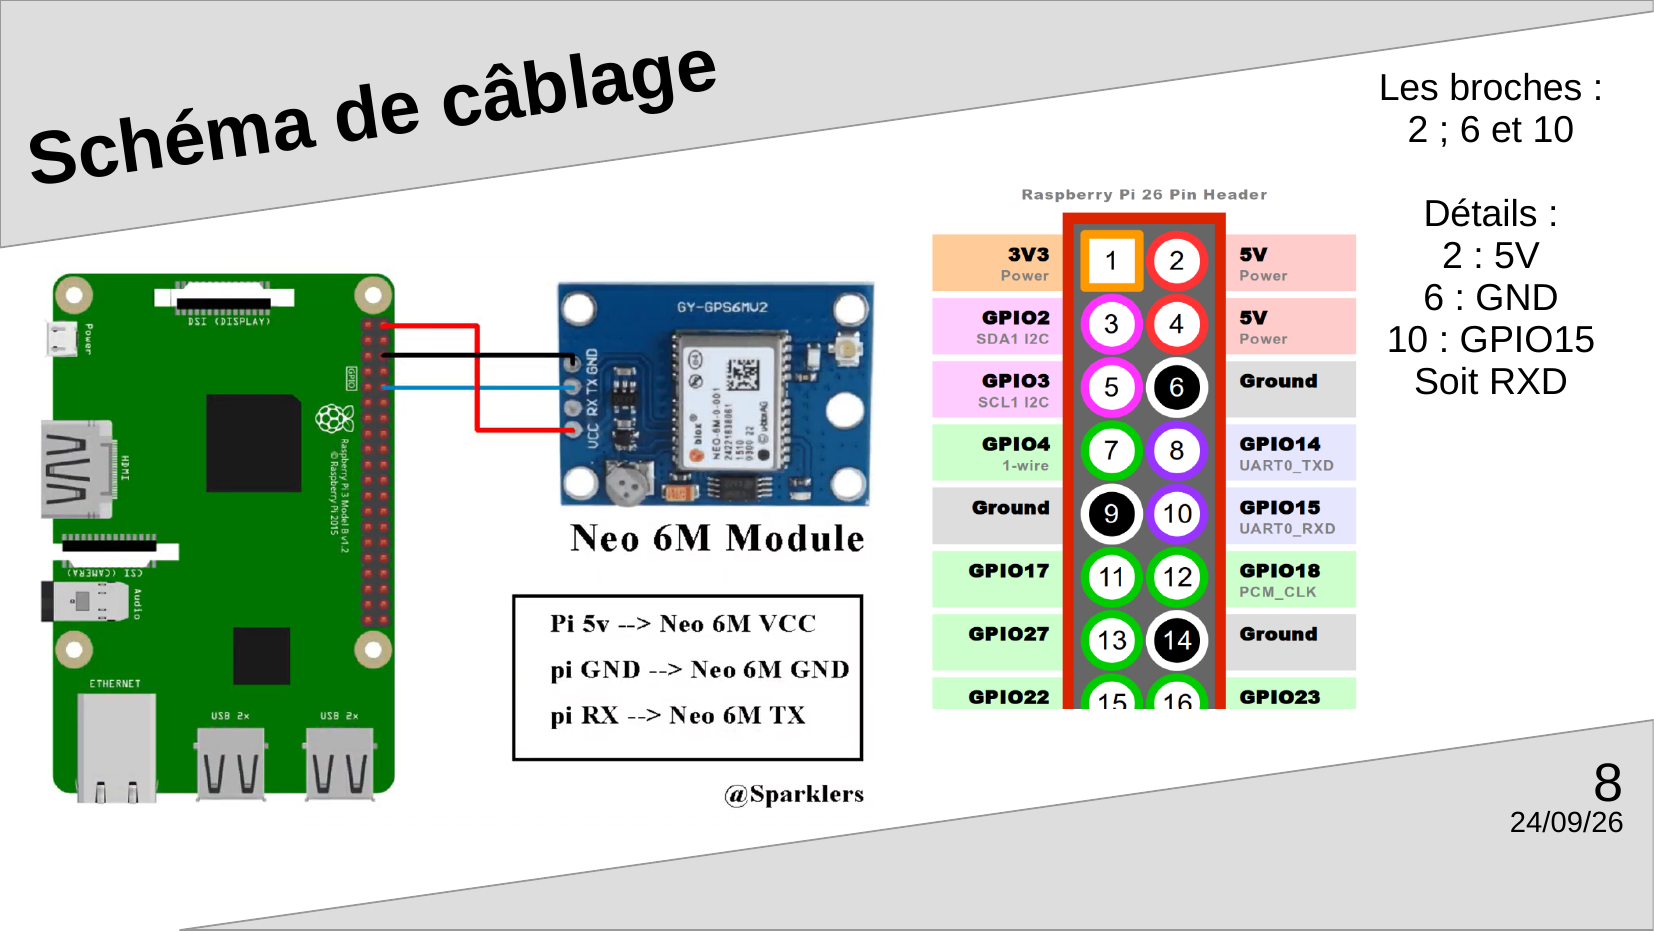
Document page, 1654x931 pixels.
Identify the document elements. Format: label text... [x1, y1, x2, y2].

text_box Les broches : 2 ; 6 et 10 Détails : 2 : 5V 6 : GND 10 : GPIO15 Soit RXD [1358, 59, 1625, 452]
picture [29, 255, 886, 827]
title Schéma de câblage [16, 0, 1501, 239]
picture [901, 147, 1388, 709]
